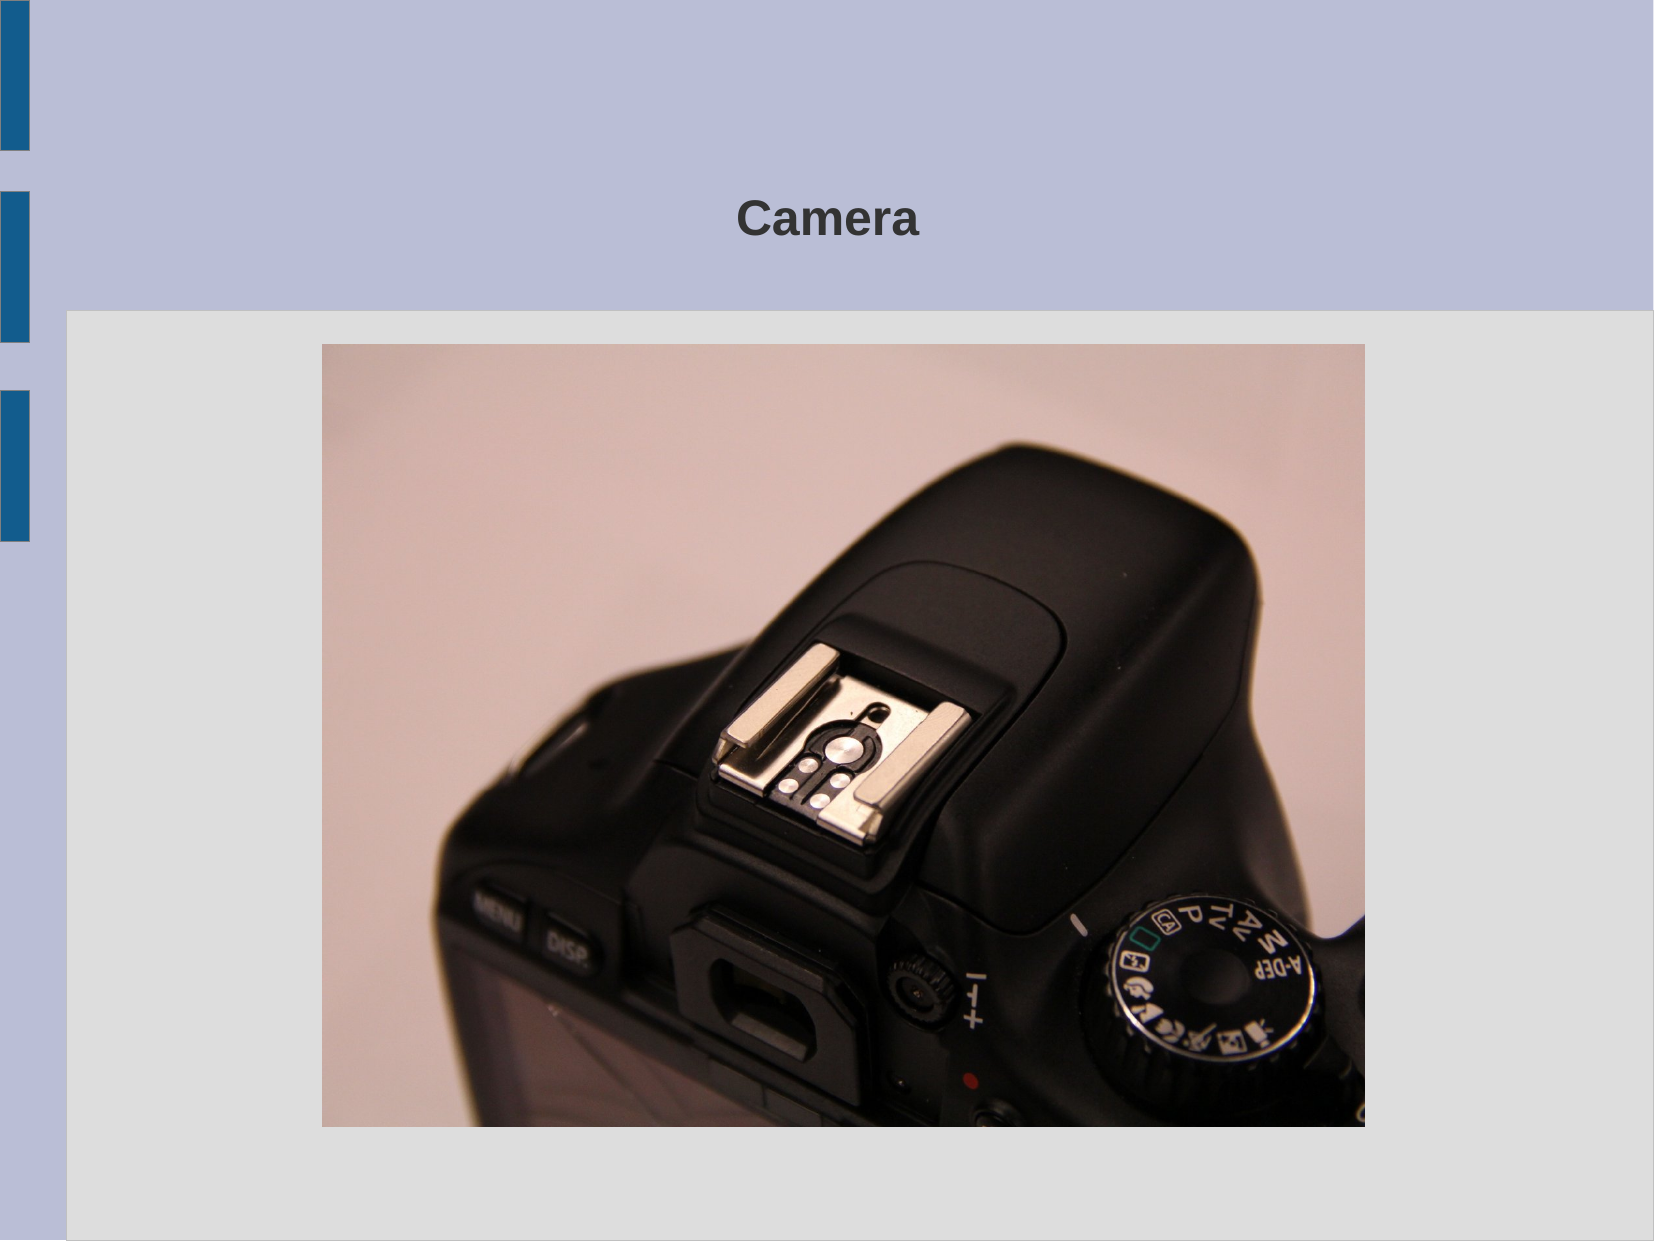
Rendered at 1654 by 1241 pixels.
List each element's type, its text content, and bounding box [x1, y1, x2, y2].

title Camera [121, 114, 1534, 322]
picture [322, 344, 1365, 1127]
